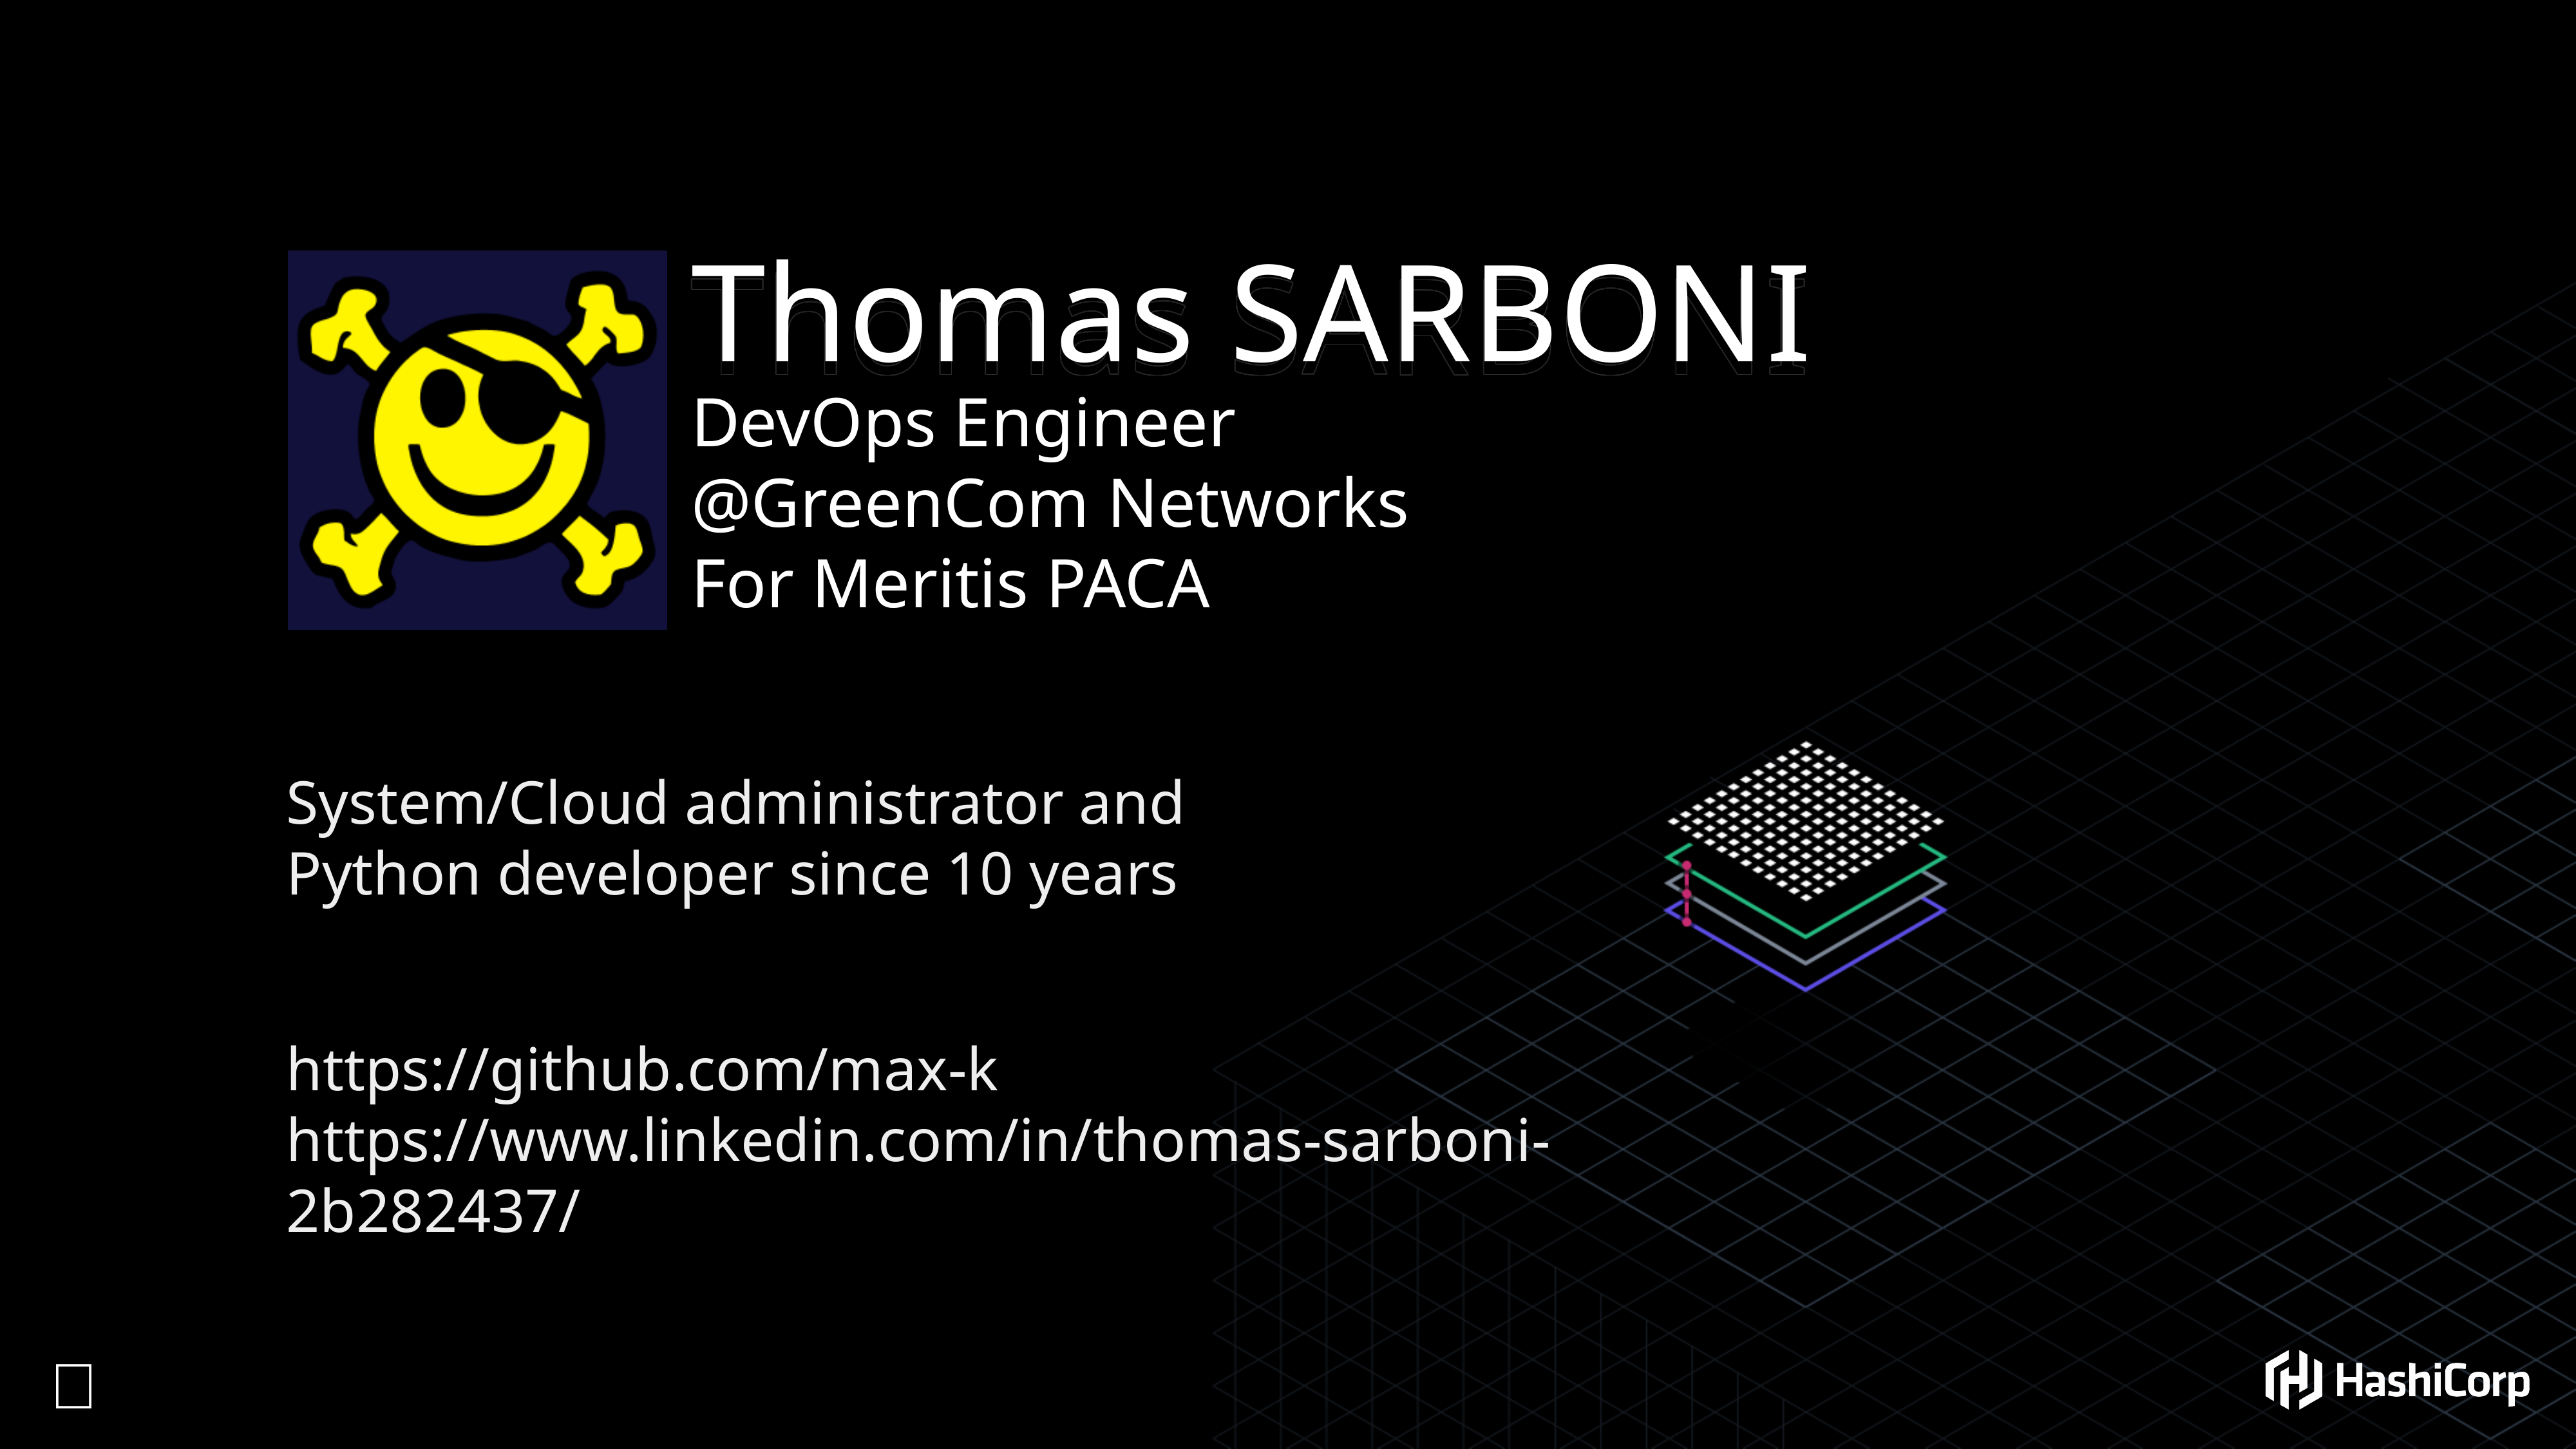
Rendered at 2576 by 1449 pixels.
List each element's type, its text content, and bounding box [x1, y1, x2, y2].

list Thomas SARBONI [685, 222, 1981, 394]
list System/Cloud administrator and Python developer since 10 years https://github.com/max-k https://www.linkedin.com/in/thomas-sarboni-2b282437/ [235, 734, 1759, 1276]
list DevOps Engineer @GreenCom Networks For Meritis PACA [685, 414, 1585, 587]
picture [0, 0, 2576, 1449]
